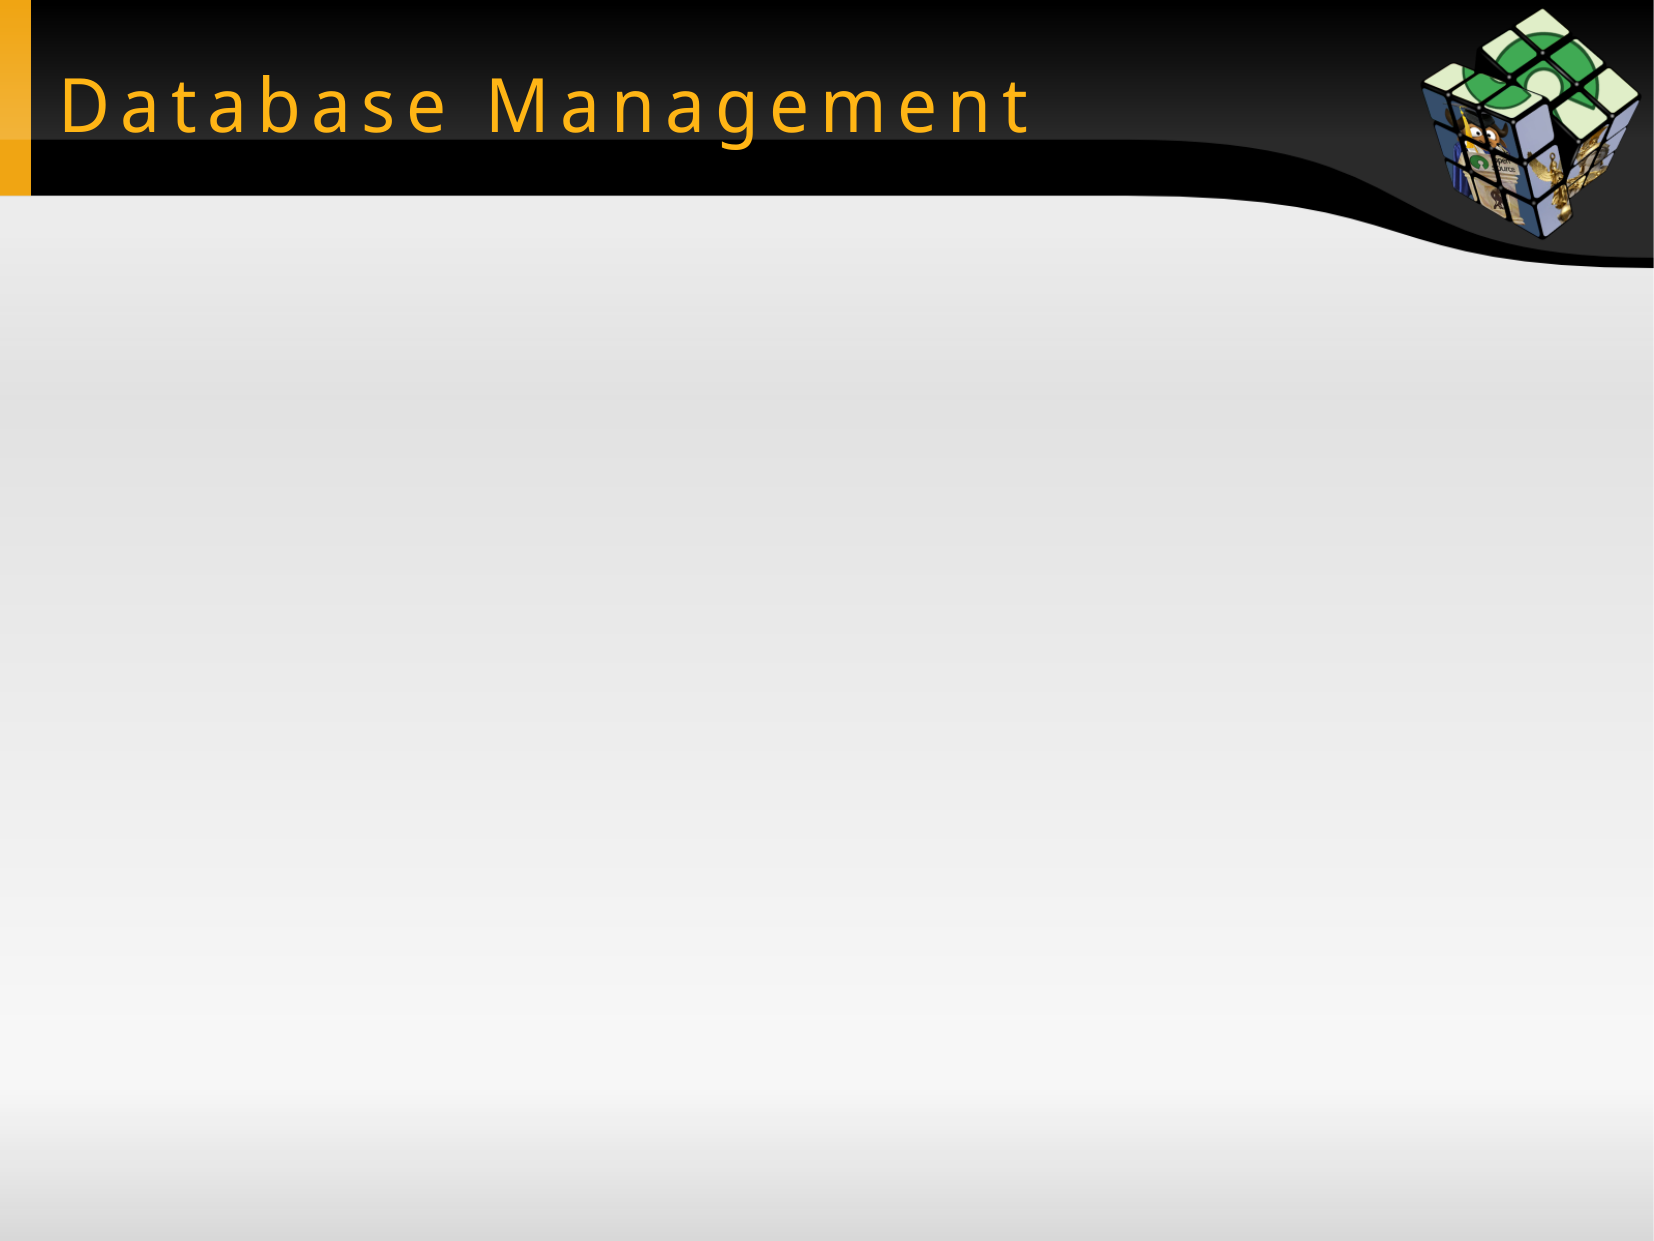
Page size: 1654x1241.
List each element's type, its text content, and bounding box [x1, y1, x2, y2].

picture [0, 0, 1654, 1241]
title Database Management [59, 29, 1270, 178]
